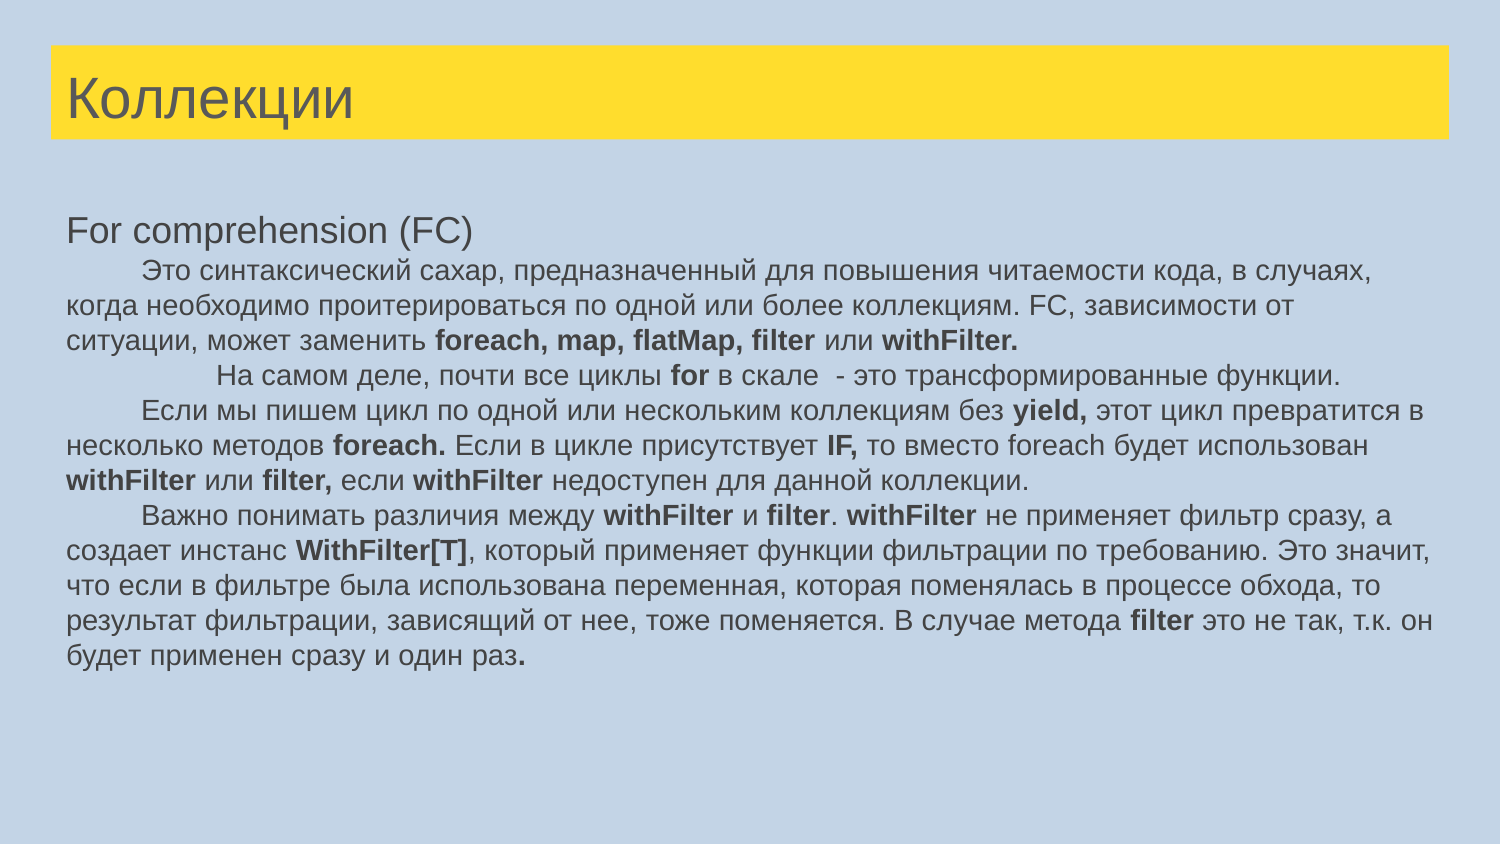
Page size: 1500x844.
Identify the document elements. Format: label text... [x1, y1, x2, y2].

title Коллекции [51, 45, 1449, 140]
text_box For comprehension (FC) Это синтаксический сахар, предназначенный для повышения читаемости кода, в случаях, когда необходимо проитерироваться по одной или более коллекциям. FC, зависимости от ситуации, может заменить foreach, map, flatMap, filter или withFilter. На самом деле, почти все циклы for в скале - это трансформированные функции. Если мы пишем цикл по одной или нескольким коллекциям без yield, этот цикл превратится в несколько методов foreach. Если в цикле присутствует IF, то вместо foreach будет использован withFilter или filter, если withFilter недоступен для данной коллекции. Важно понимать различия между withFilter и filter. withFilter не применяет фильтр сразу, а создает инстанс WithFilter[T], который применяет функции фильтрации по требованию. Это значит, что если в фильтре была использована переменная, которая поменялась в процессе обхода, то результат фильтрации, зависящий от нее, тоже поменяется. В случае метода filter это не так, т.к. он будет применен сразу и один раз. [51, 191, 1449, 684]
